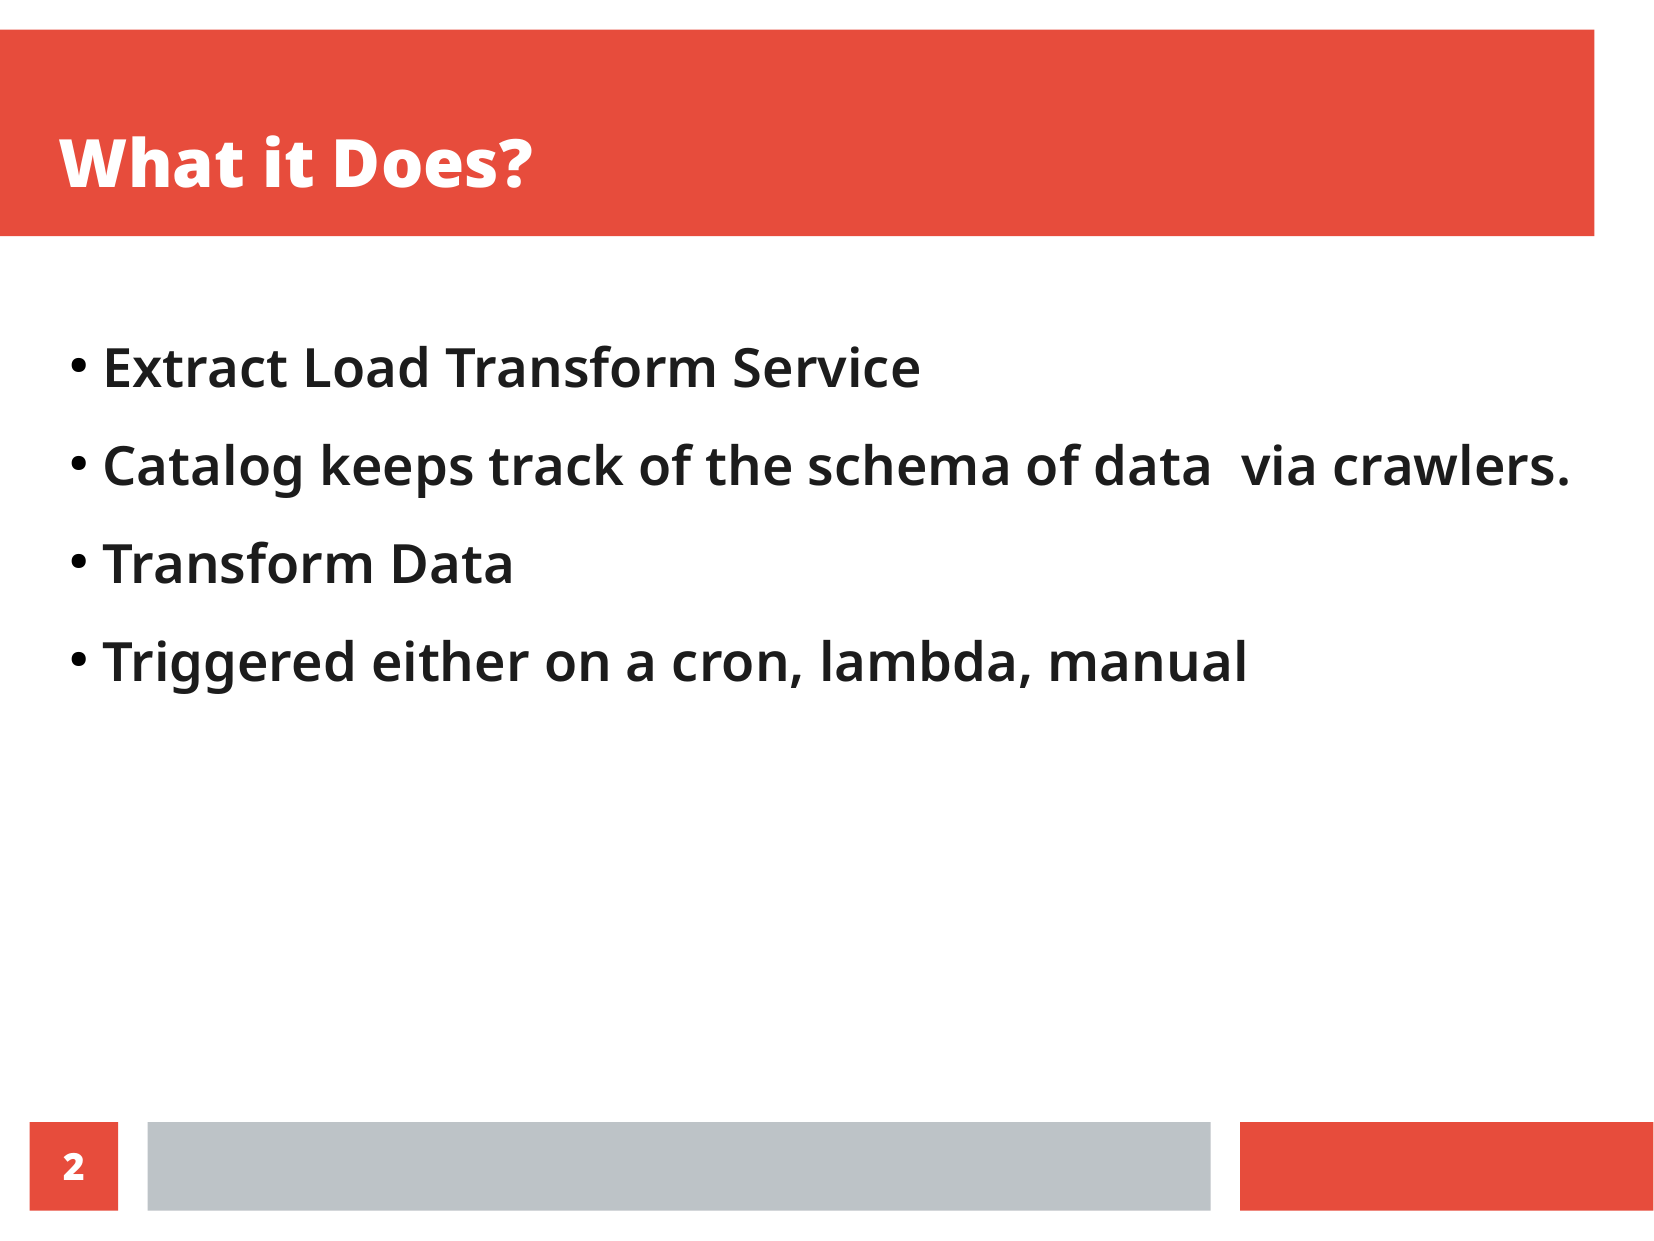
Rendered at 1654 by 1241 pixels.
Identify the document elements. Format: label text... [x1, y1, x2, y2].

list Extract Load Transform Service Catalog keeps track of the schema of data via crawlers. Transform Data Triggered either on a cron, lambda, manual [69, 330, 1576, 1098]
title What it Does? [59, 59, 1595, 207]
